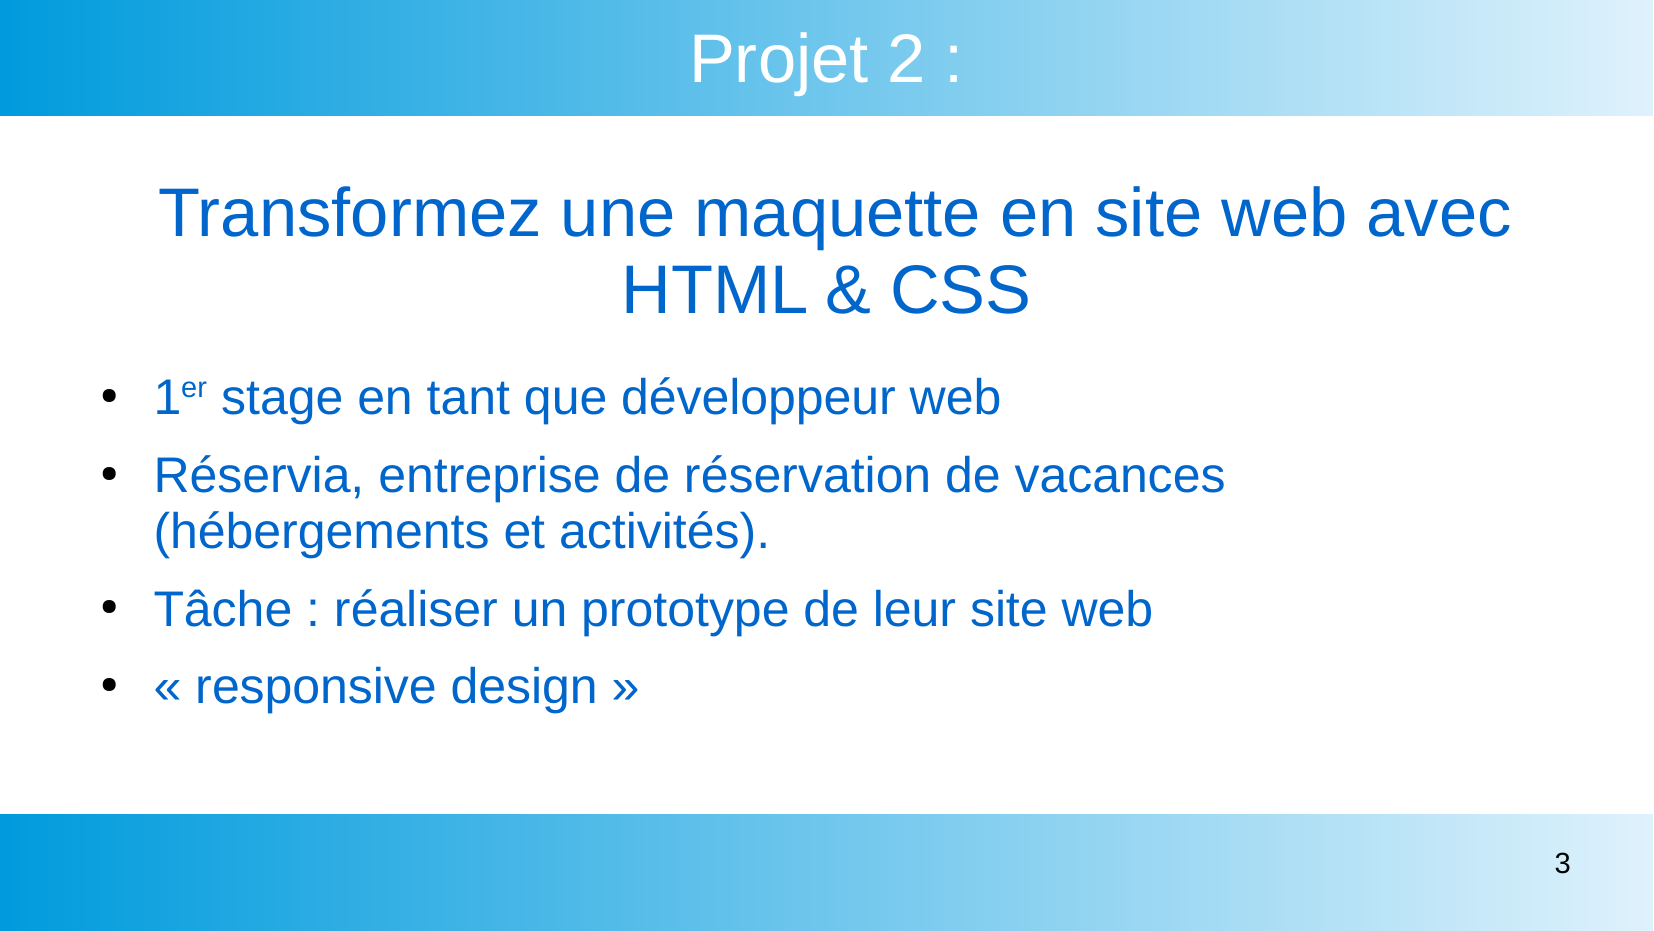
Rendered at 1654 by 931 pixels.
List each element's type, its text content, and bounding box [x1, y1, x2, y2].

title Projet 2 : Transformez une maquette en site web avec HTML & CSS [82, 20, 1571, 327]
list 1er stage en tant que développeur web Réservia, entreprise de réservation de vacances (hébergements et activités). Tâche : réaliser un prototype de leur site web « responsive design » [82, 327, 1571, 756]
